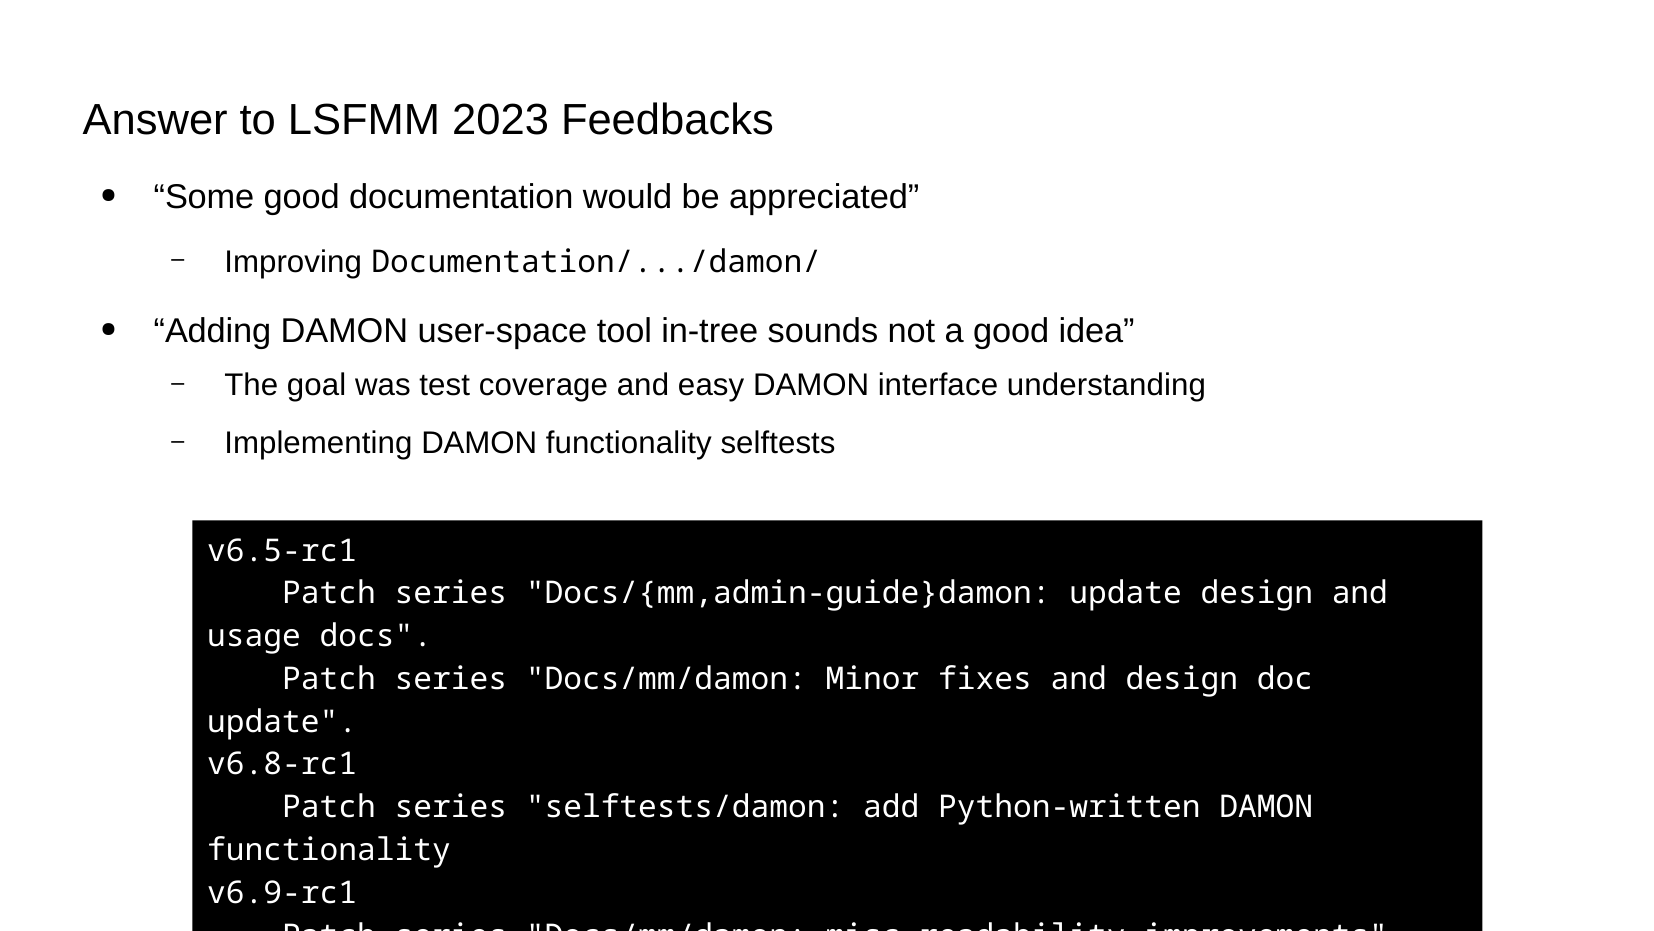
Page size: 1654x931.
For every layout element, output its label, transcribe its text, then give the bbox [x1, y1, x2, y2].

title Answer to LSFMM 2023 Feedbacks [82, 81, 1571, 157]
list “Some good documentation would be appreciated” Improving Documentation/.../damon/ “Adding DAMON user-space tool in-tree sounds not a good idea” The goal was test coverage and easy DAMON interface understanding Implementing DAMON functionality selftests [82, 177, 1571, 833]
text_box v6.5-rc1 Patch series "Docs/{mm,admin-guide}damon: update design and usage docs". Patch series "Docs/mm/damon: Minor fixes and design doc update". v6.8-rc1 Patch series "selftests/damon: add Python-written DAMON functionality v6.9-rc1 Patch series "Docs/mm/damon: misc readability improvements". Patch series "selftests/damon: add more tests for core functionalities and mm-stable Patch series "mm/damon: misc fixes and improvements". Patch series "selftests/damon: add DAMOS quota goal test". [192, 520, 1483, 911]
